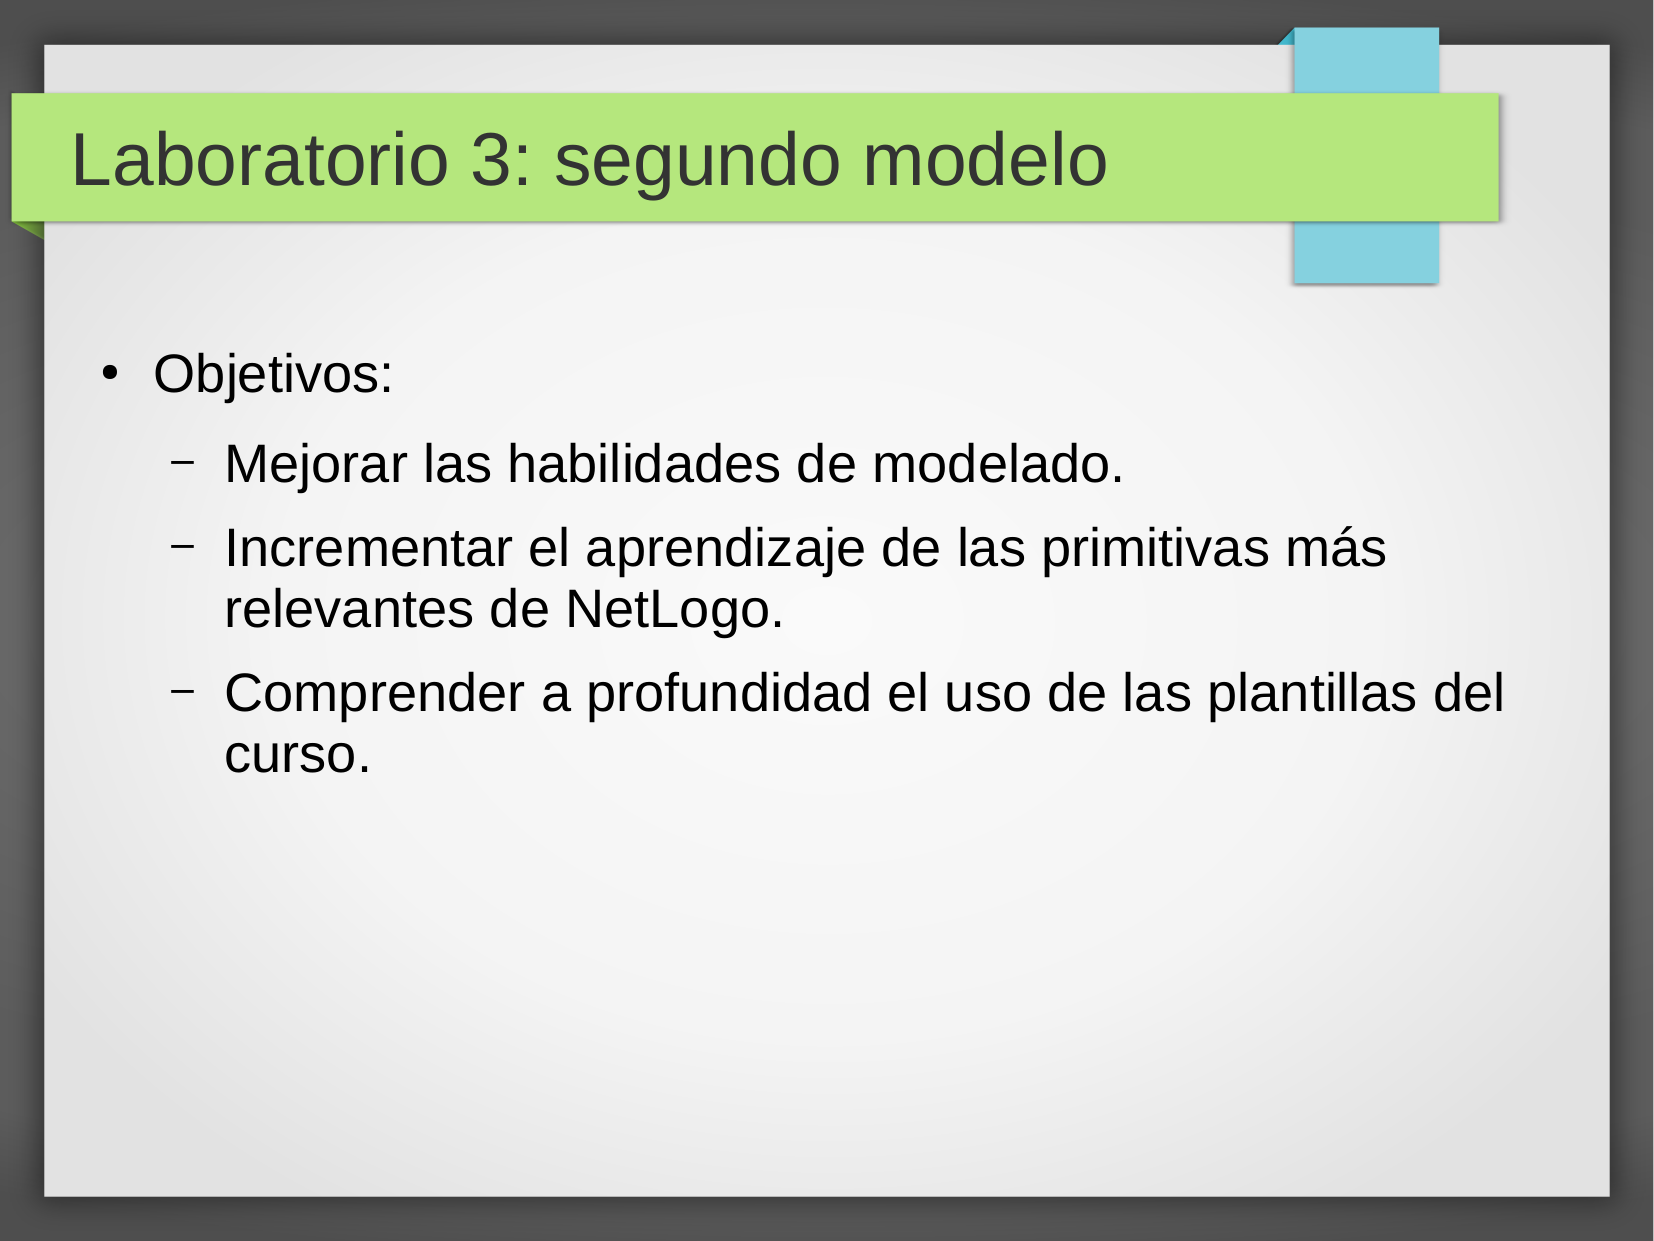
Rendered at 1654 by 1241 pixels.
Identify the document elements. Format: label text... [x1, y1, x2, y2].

title Laboratorio 3: segundo modelo [70, 106, 1382, 213]
list Objetivos: Mejorar las habilidades de modelado. Incrementar el aprendizaje de las primitivas más relevantes de NetLogo. Comprender a profundidad el uso de las plantillas del curso. [82, 343, 1538, 1063]
picture [0, 0, 1654, 1241]
